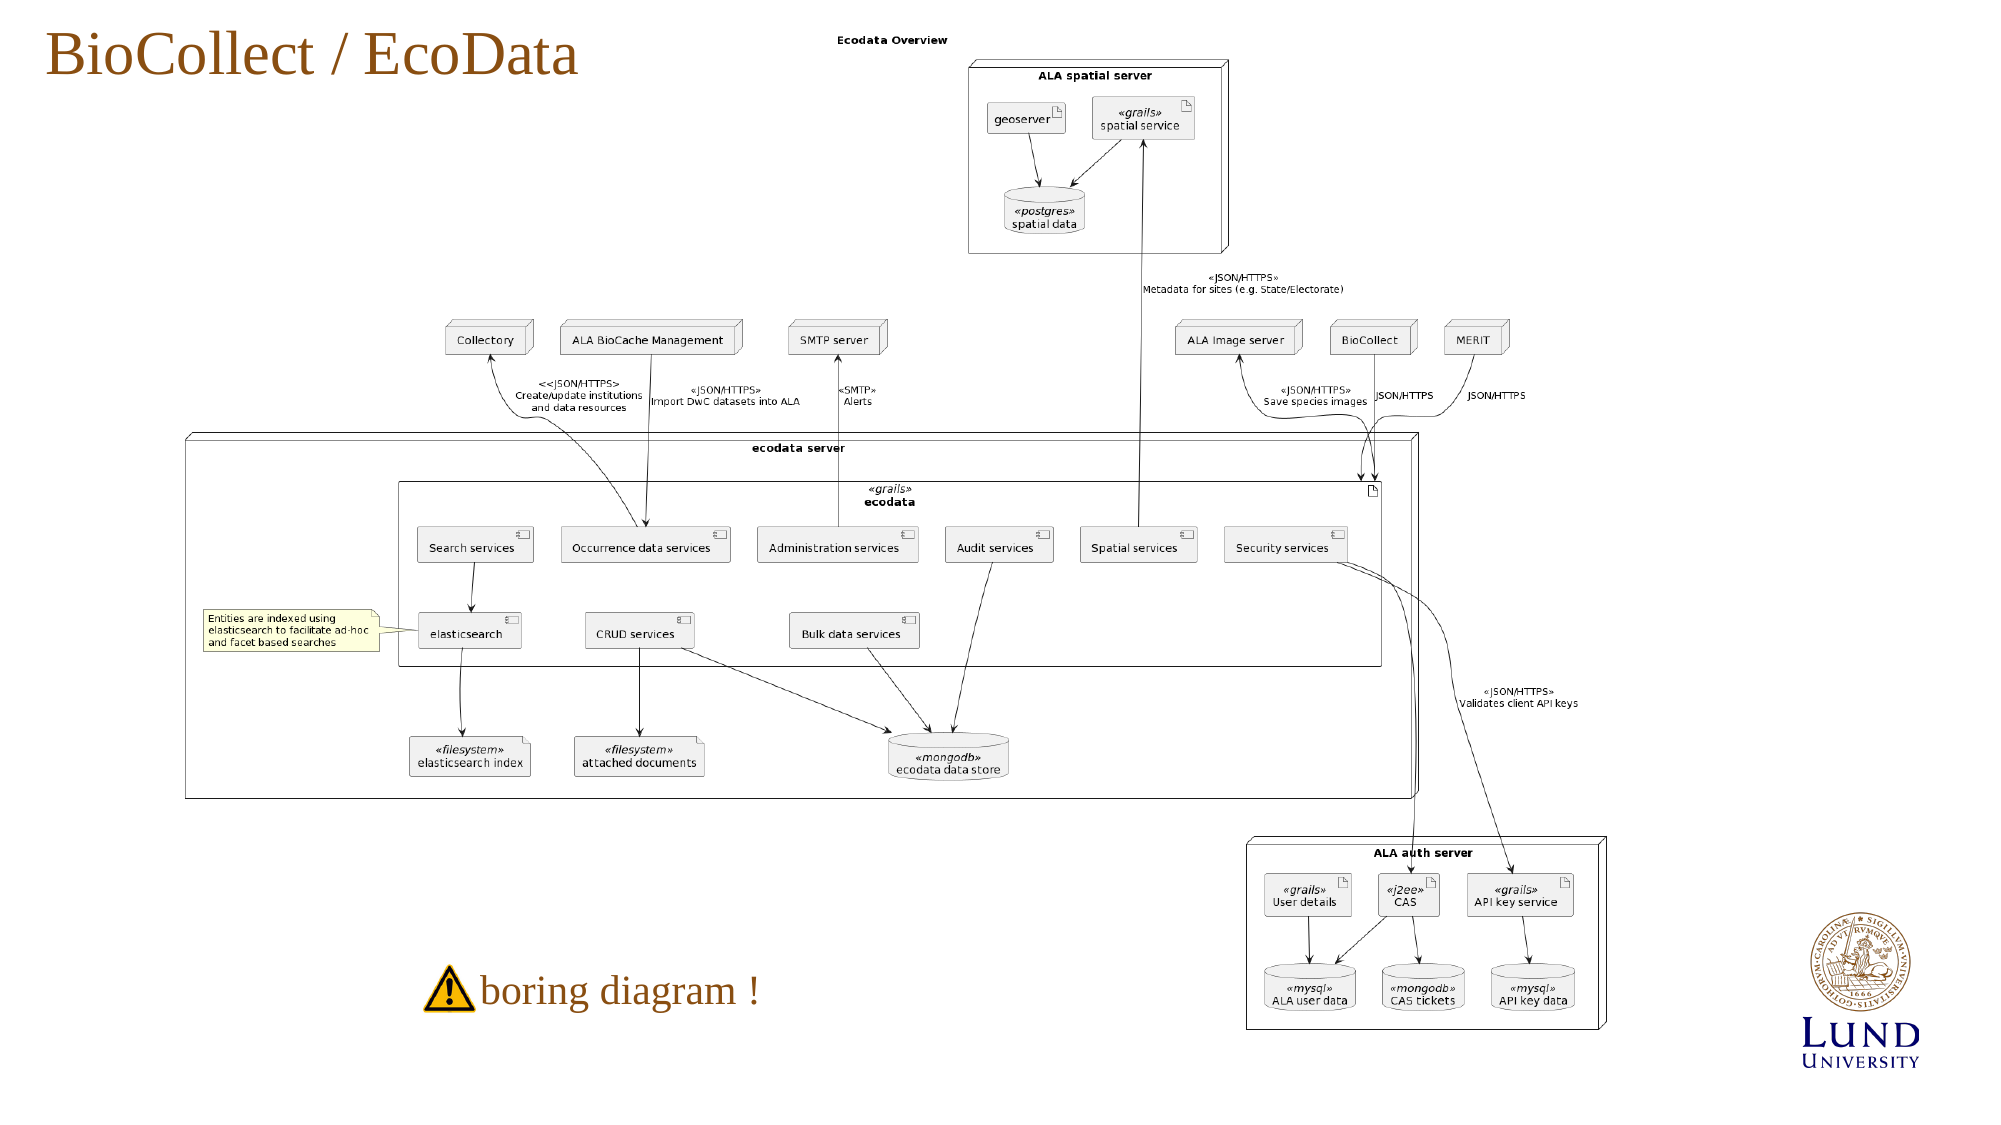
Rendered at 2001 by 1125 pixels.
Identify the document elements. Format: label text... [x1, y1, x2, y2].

title boring diagram ! [480, 960, 907, 1061]
picture [172, 26, 1621, 1041]
title BioCollect / EcoData [45, 34, 661, 136]
